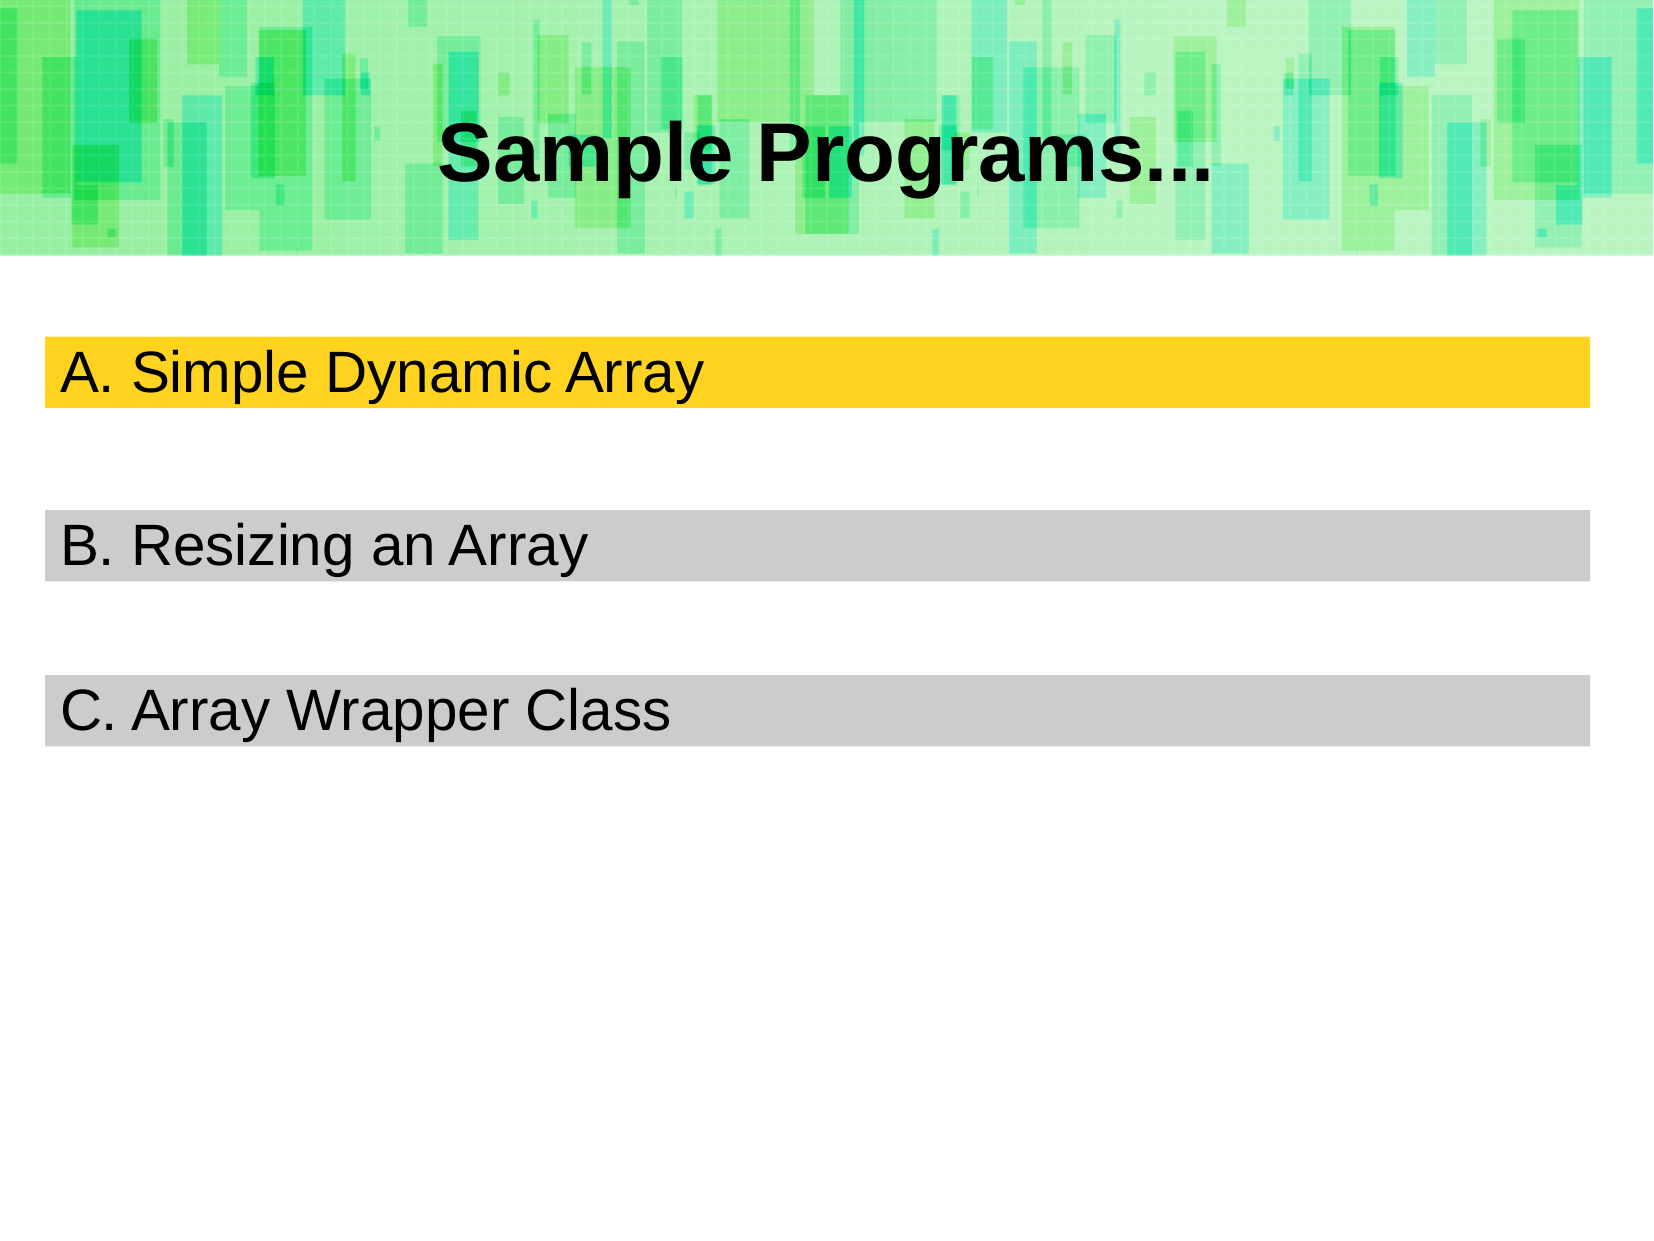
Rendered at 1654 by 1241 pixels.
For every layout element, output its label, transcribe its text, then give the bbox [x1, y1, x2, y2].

text_box C. Array Wrapper Class [45, 675, 1591, 747]
title Sample Programs... [82, 49, 1571, 257]
text_box B. Resizing an Array [45, 510, 1591, 582]
text_box A. Simple Dynamic Array [45, 336, 1591, 408]
picture [0, 0, 1654, 1241]
